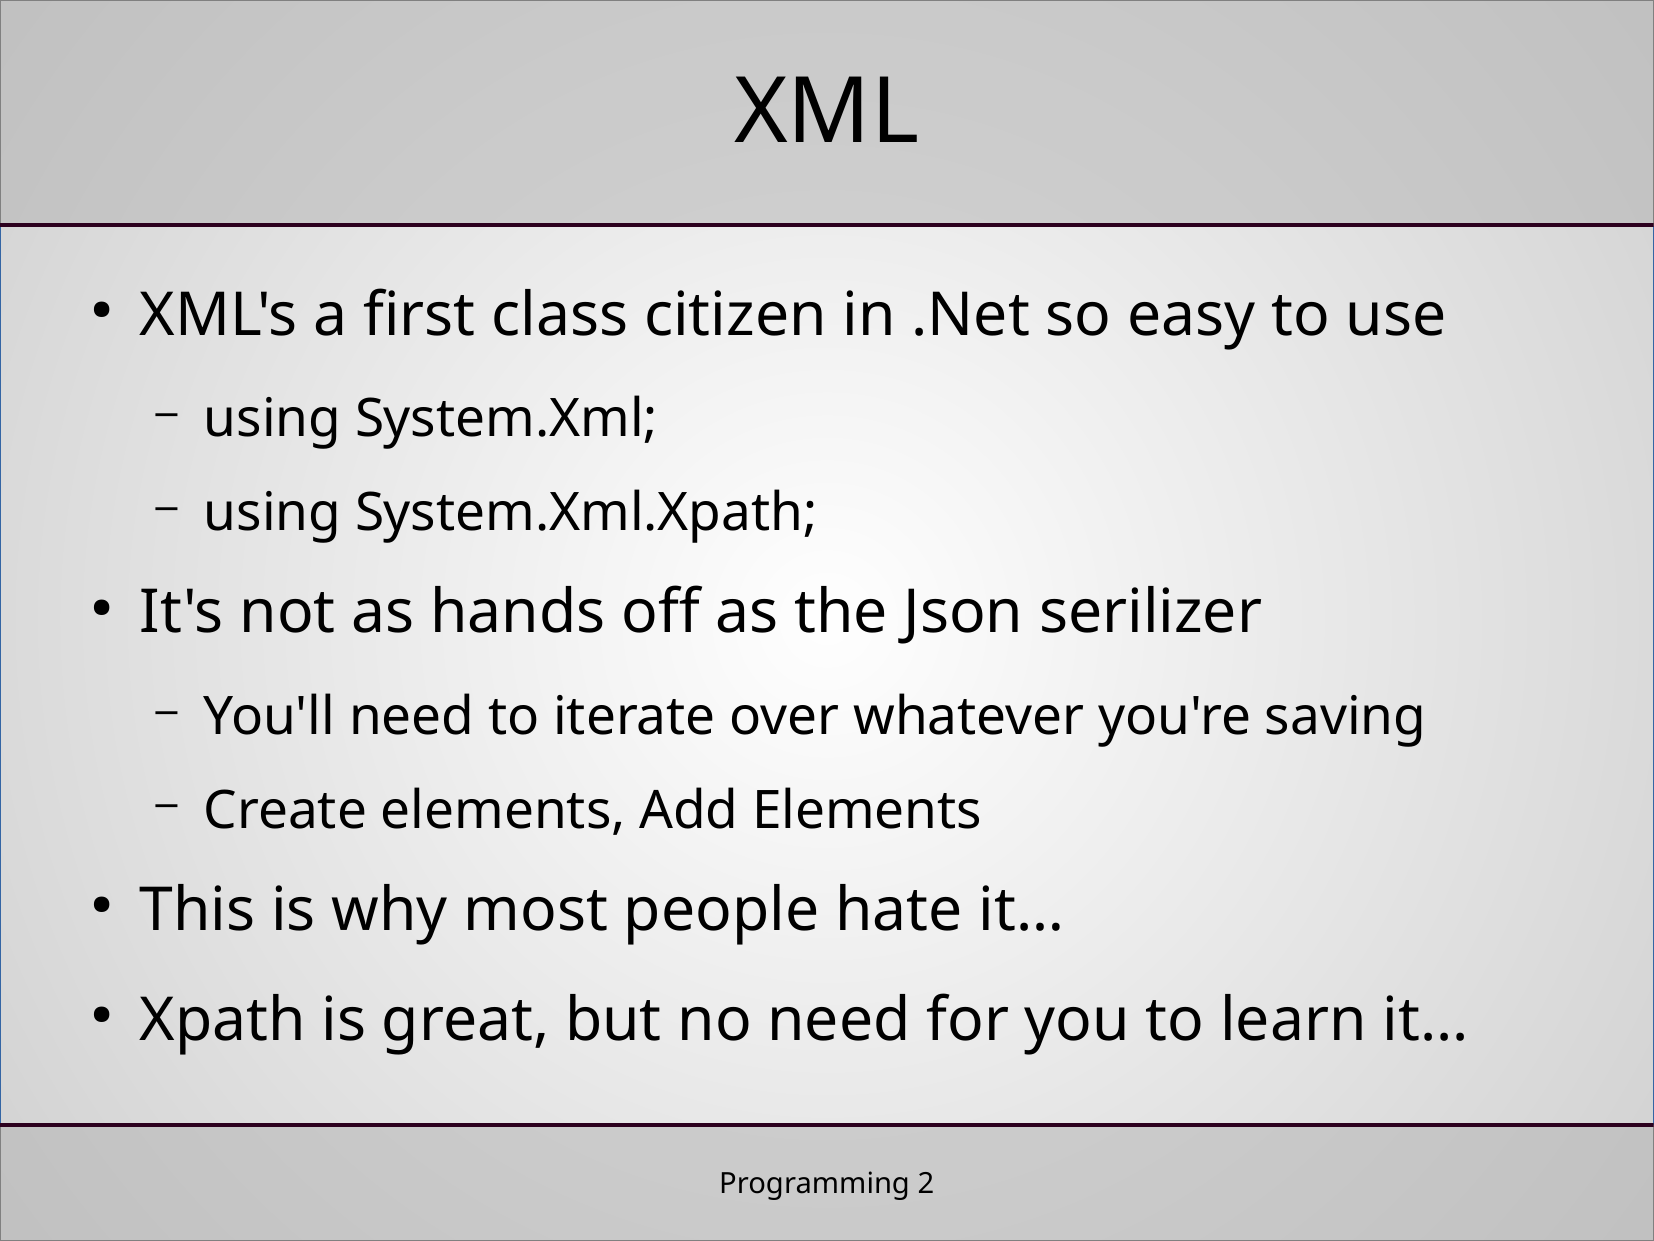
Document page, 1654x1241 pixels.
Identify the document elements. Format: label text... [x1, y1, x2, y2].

title XML [82, 34, 1571, 181]
list XML's a first class citizen in .Net so easy to use using System.Xml; using System.Xml.Xpath; It's not as hands off as the Json serilizer You'll need to iterate over whatever you're saving Create elements, Add Elements This is why most people hate it… Xpath is great, but no need for you to learn it... [75, 270, 1571, 1075]
